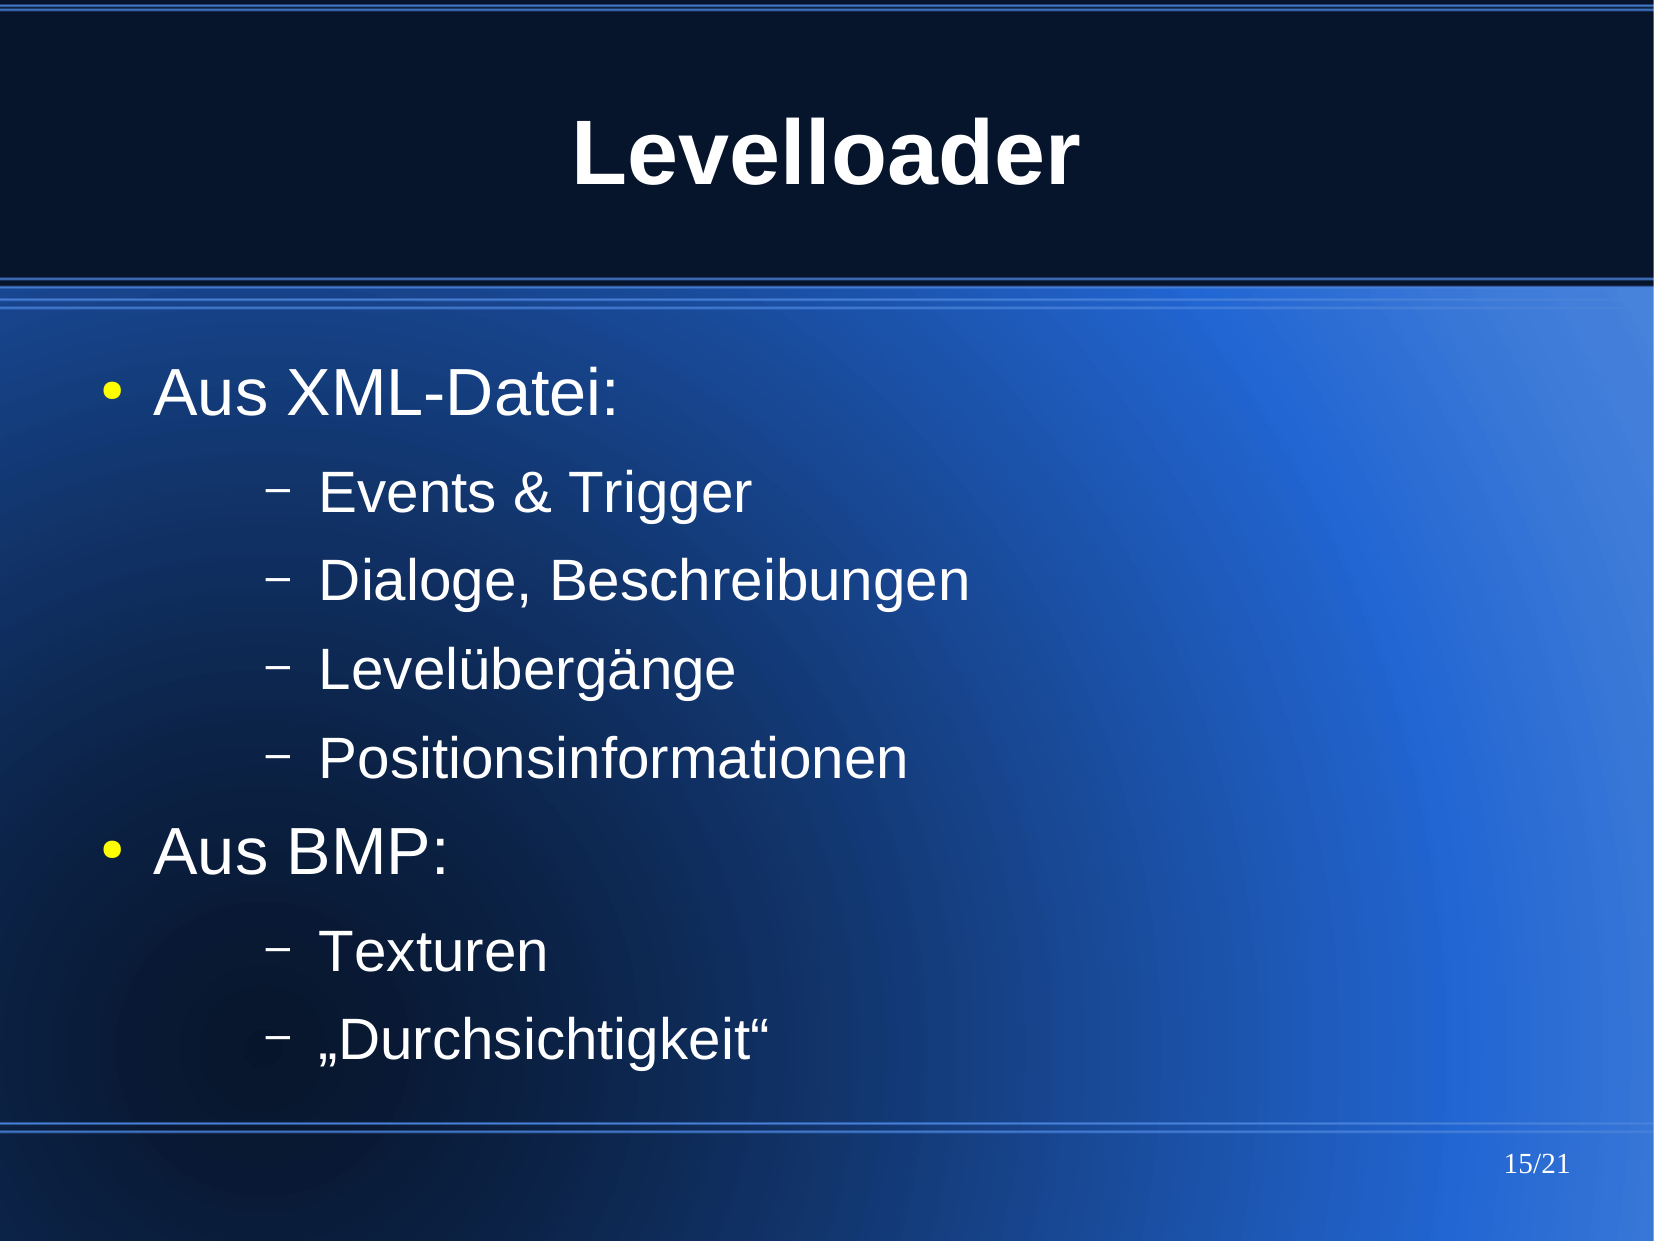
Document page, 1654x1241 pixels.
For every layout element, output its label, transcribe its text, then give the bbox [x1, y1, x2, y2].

picture [0, 0, 1654, 1241]
title Levelloader [82, 49, 1571, 257]
list Aus XML-Datei: Events & Trigger Dialoge, Beschreibungen Levelübergänge Positionsinformationen Aus BMP: Texturen „Durchsichtigkeit“ [82, 355, 1571, 1071]
